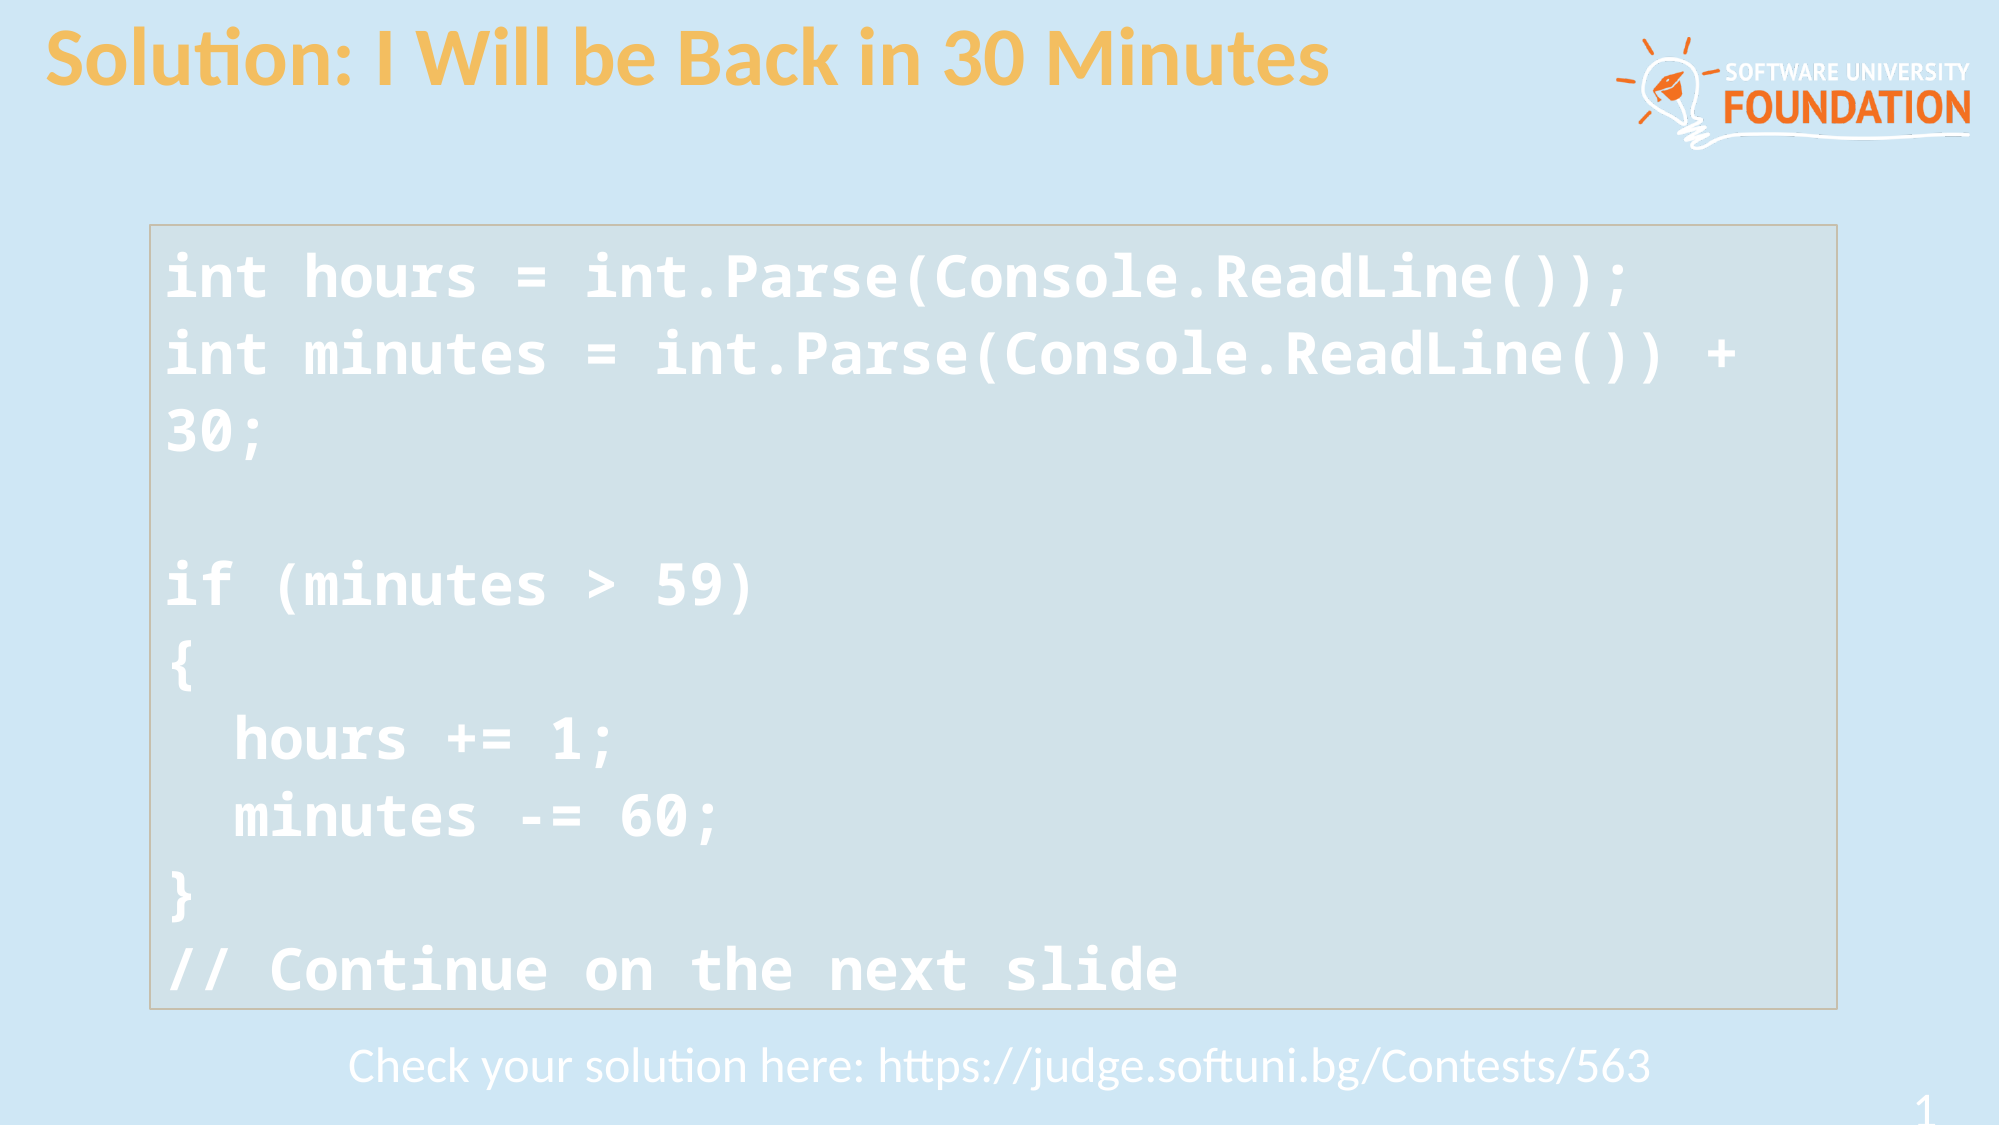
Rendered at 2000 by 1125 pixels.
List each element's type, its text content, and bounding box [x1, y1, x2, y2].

text_box Check your solution here: https://judge.softuni.bg/Contests/563 [149, 1024, 1850, 1100]
title Solution: I Will be Back in 30 Minutes [30, 6, 1602, 189]
picture [1612, 37, 1970, 163]
slide_number <number> [1897, 1070, 1968, 1103]
text_box int hours = int.Parse(Console.ReadLine()); int minutes = int.Parse(Console.ReadLine()) + 30; if (minutes > 59) { hours += 1; minutes -= 60; } // Continue on the next slide [149, 224, 1838, 1010]
